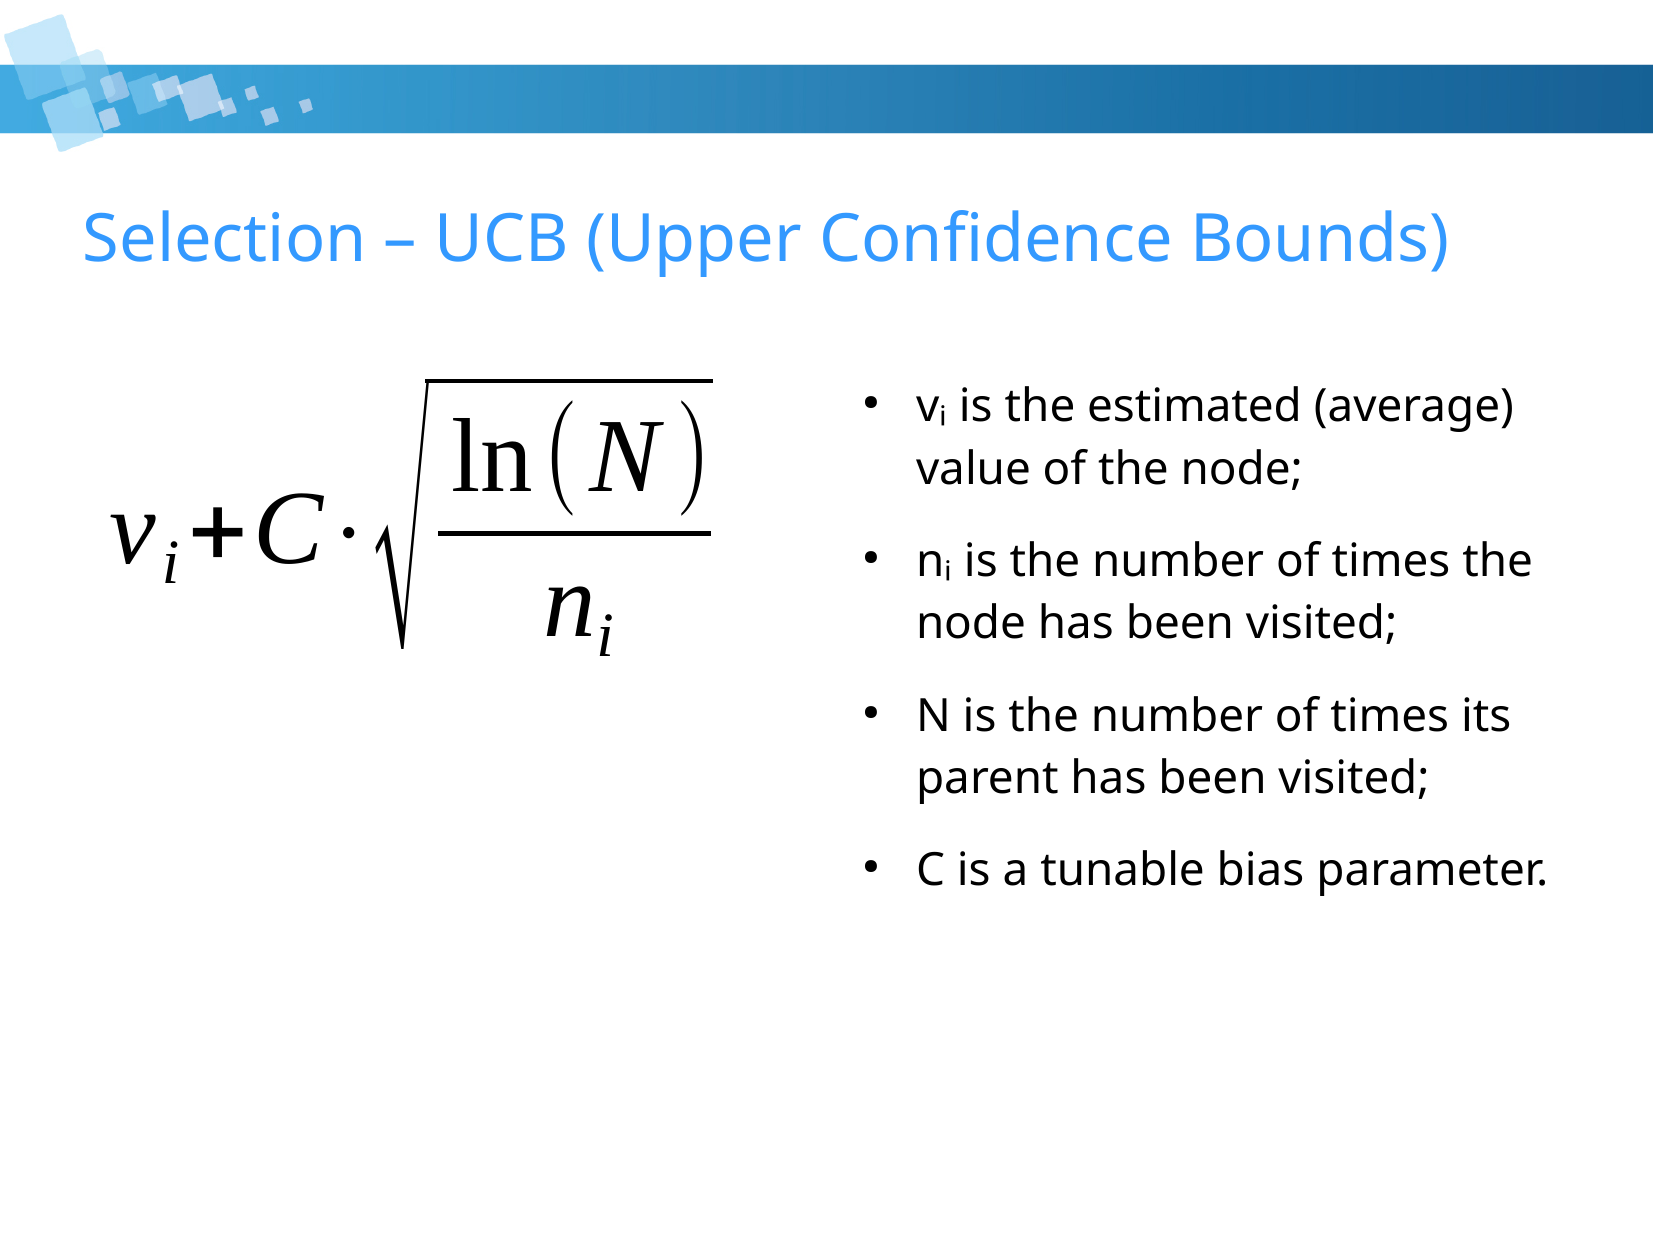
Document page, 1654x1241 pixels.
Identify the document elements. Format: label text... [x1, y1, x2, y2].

title Selection – UCB (Upper Confidence Bounds) [82, 132, 1571, 340]
chart [82, 372, 743, 672]
list vᵢ is the estimated (average) value of the node; nᵢ is the number of times the node has been visited; N is the number of times its parent has been visited; C is a tunable bias parameter. [845, 372, 1572, 1093]
picture [0, 0, 1653, 1238]
